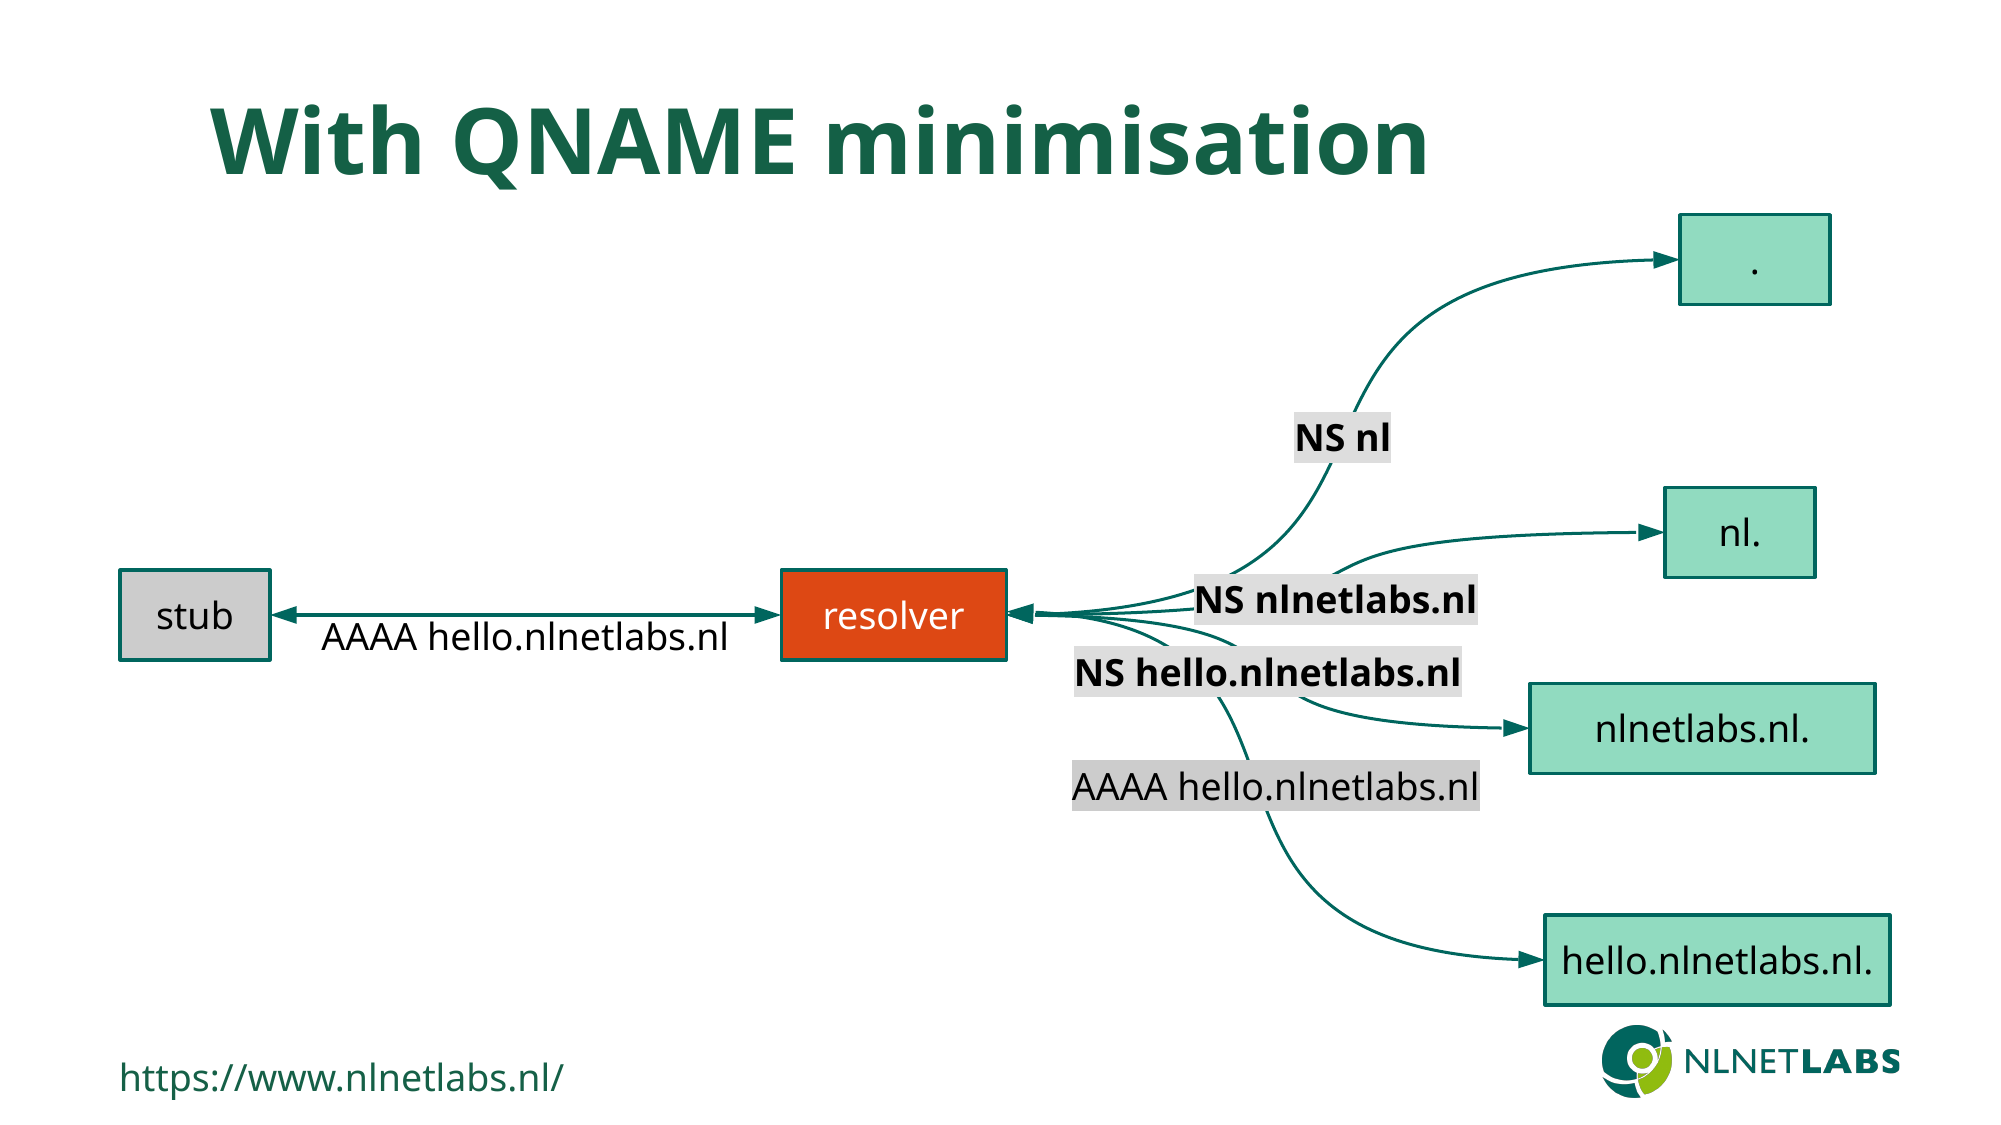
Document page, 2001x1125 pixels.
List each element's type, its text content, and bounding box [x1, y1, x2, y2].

text_box . [1680, 214, 1831, 305]
text_box nlnetlabs.nl. [1530, 683, 1876, 774]
text_box resolver [781, 570, 1007, 661]
text_box stub [120, 570, 271, 661]
text_box hello.nlnetlabs.nl. [1545, 915, 1891, 1006]
title With QNAME minimisation [210, 44, 1900, 233]
picture [1602, 1025, 1900, 1098]
text_box nl. [1665, 487, 1816, 578]
